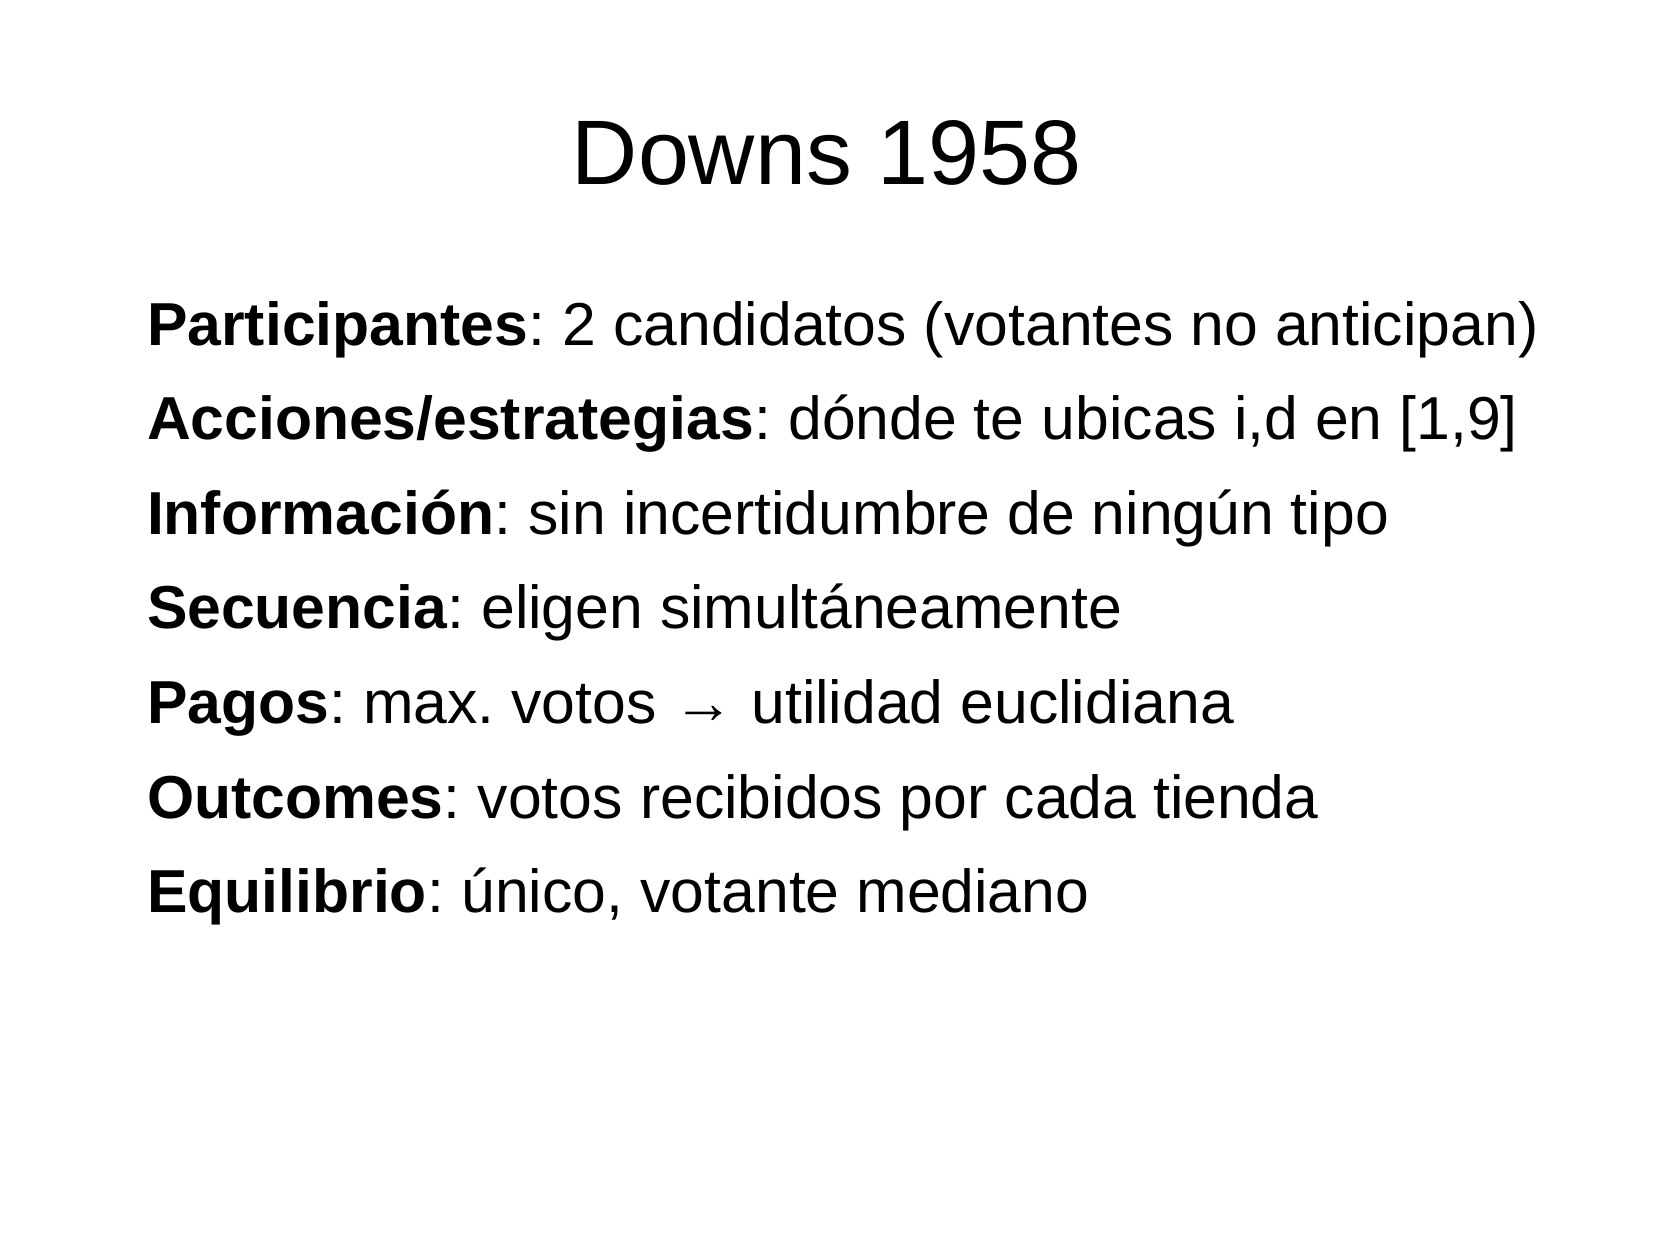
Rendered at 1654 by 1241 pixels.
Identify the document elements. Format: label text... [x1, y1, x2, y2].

list Participantes: 2 candidatos (votantes no anticipan) Acciones/estrategias: dónde te ubicas i,d en [1,9] Información: sin incertidumbre de ningún tipo Secuencia: eligen simultáneamente Pagos: max. votos → utilidad euclidiana Outcomes: votos recibidos por cada tienda Equilibrio: único, votante mediano [82, 290, 1571, 1010]
title Downs 1958 [82, 49, 1571, 257]
